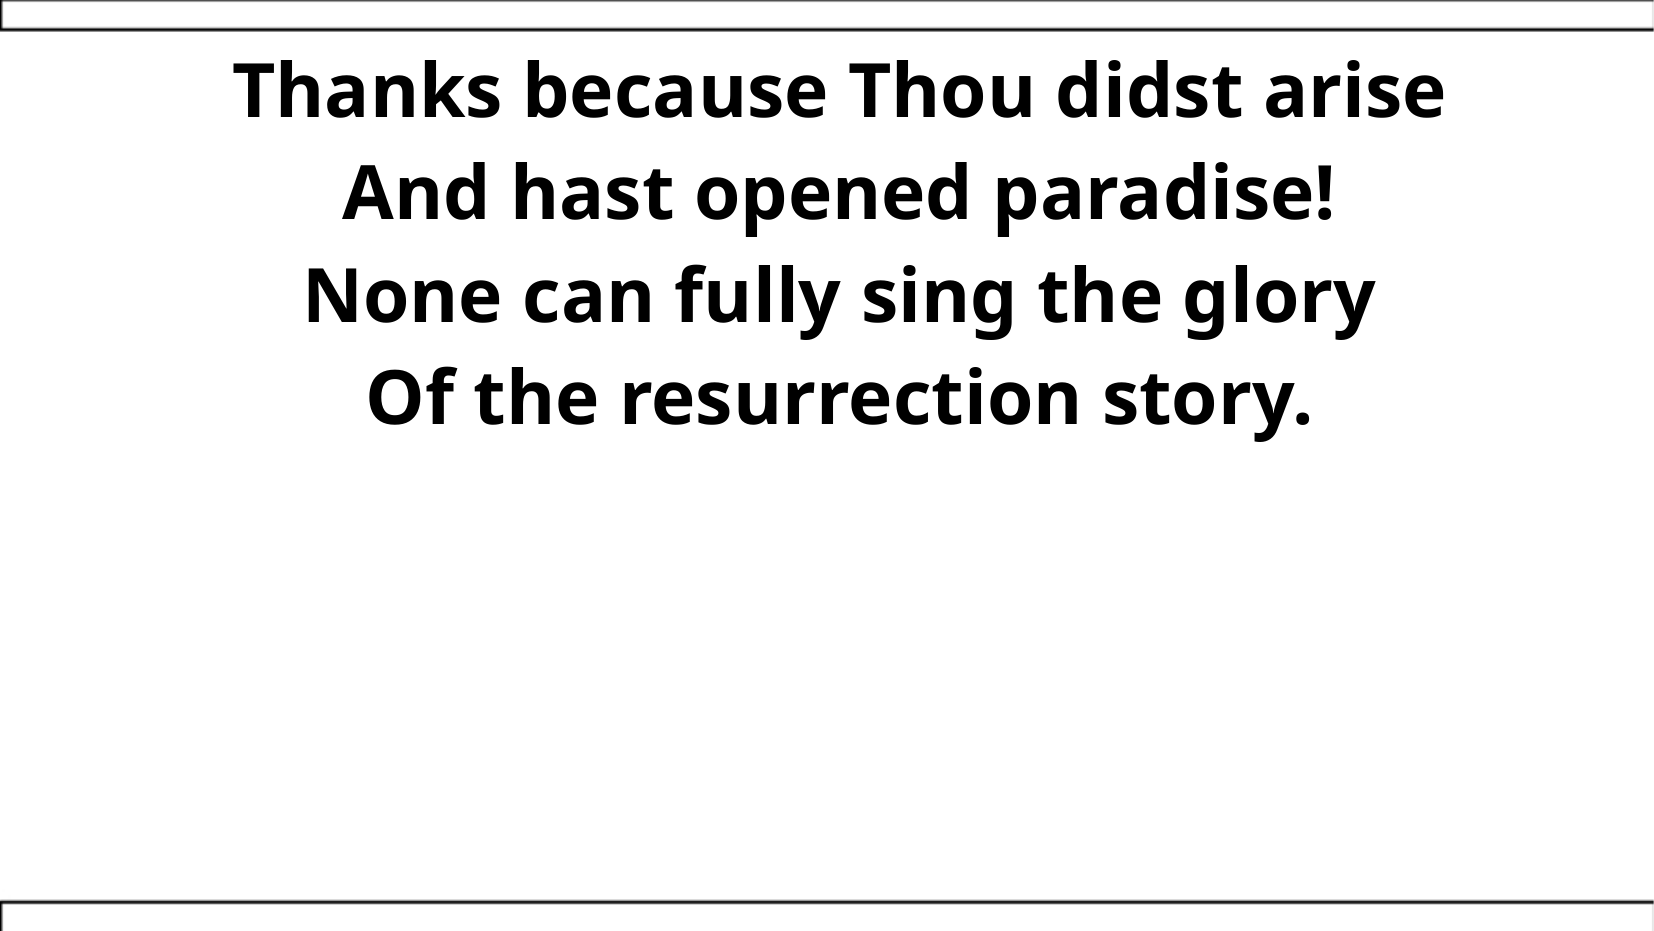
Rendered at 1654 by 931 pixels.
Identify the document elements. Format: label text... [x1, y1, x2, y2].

picture [0, 0, 1654, 931]
text_box Thanks because Thou didst arise And hast opened paradise! None can fully sing the glory Of the resurrection story. [120, 30, 1561, 445]
